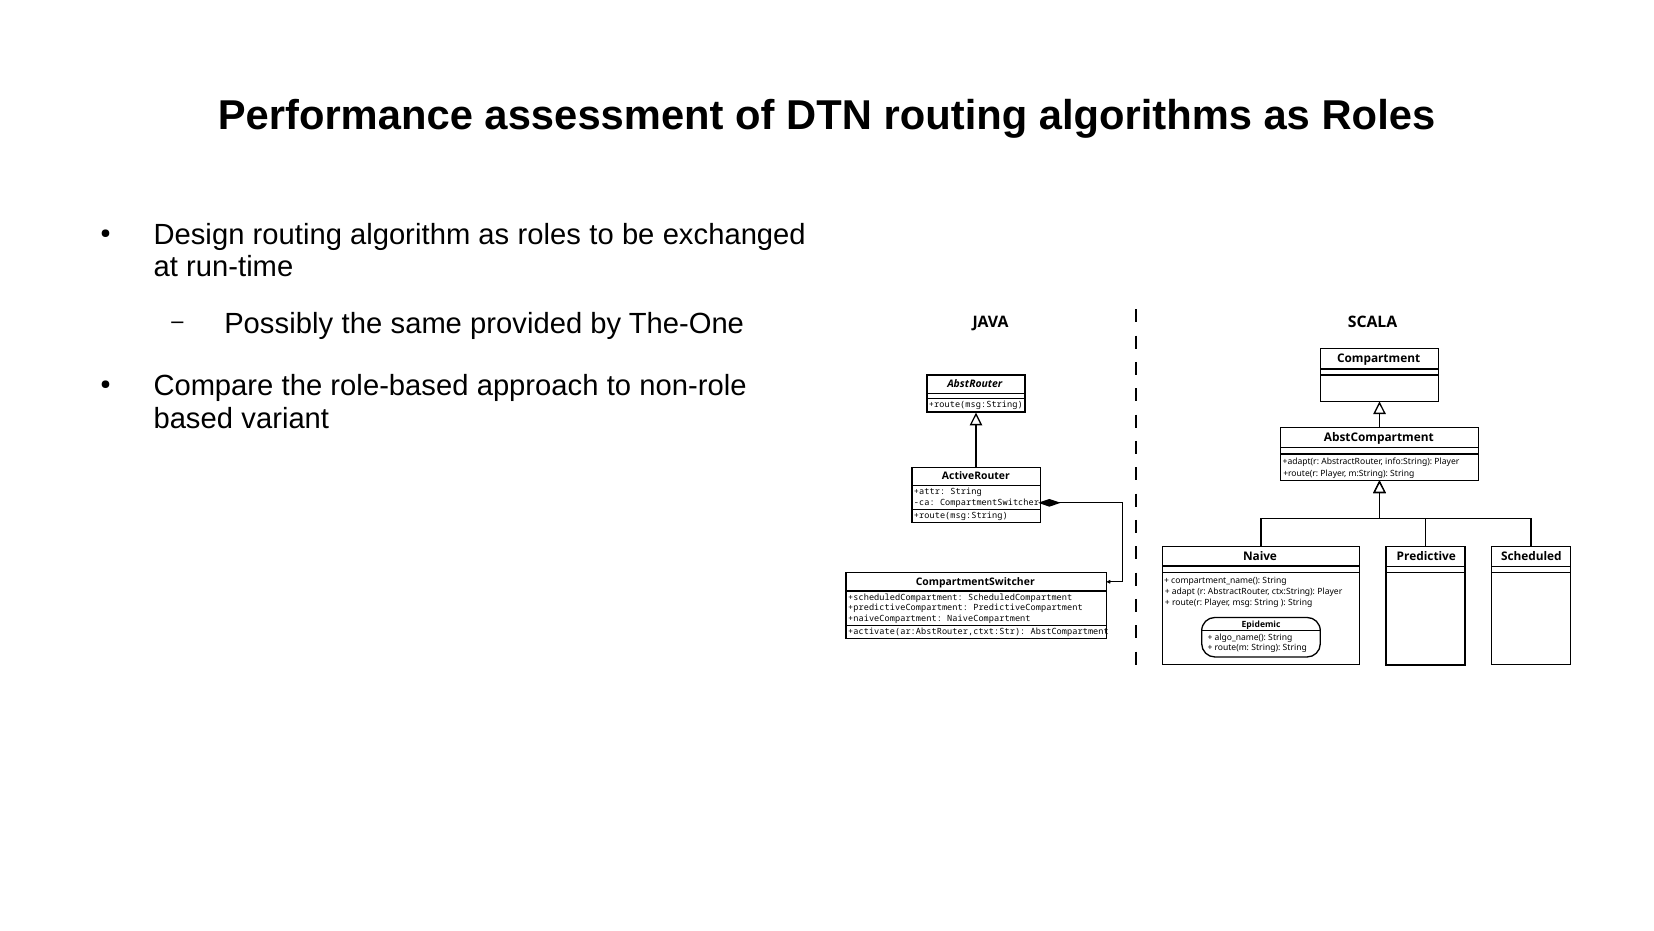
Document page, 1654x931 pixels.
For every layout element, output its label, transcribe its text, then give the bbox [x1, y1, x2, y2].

list Design routing algorithm as roles to be exchanged at run-time Possibly the same provided by The-One Compare the role-based approach to non-role based variant [82, 217, 809, 758]
picture [845, 305, 1572, 669]
title Performance assessment of DTN routing algorithms as Roles [82, 37, 1571, 193]
